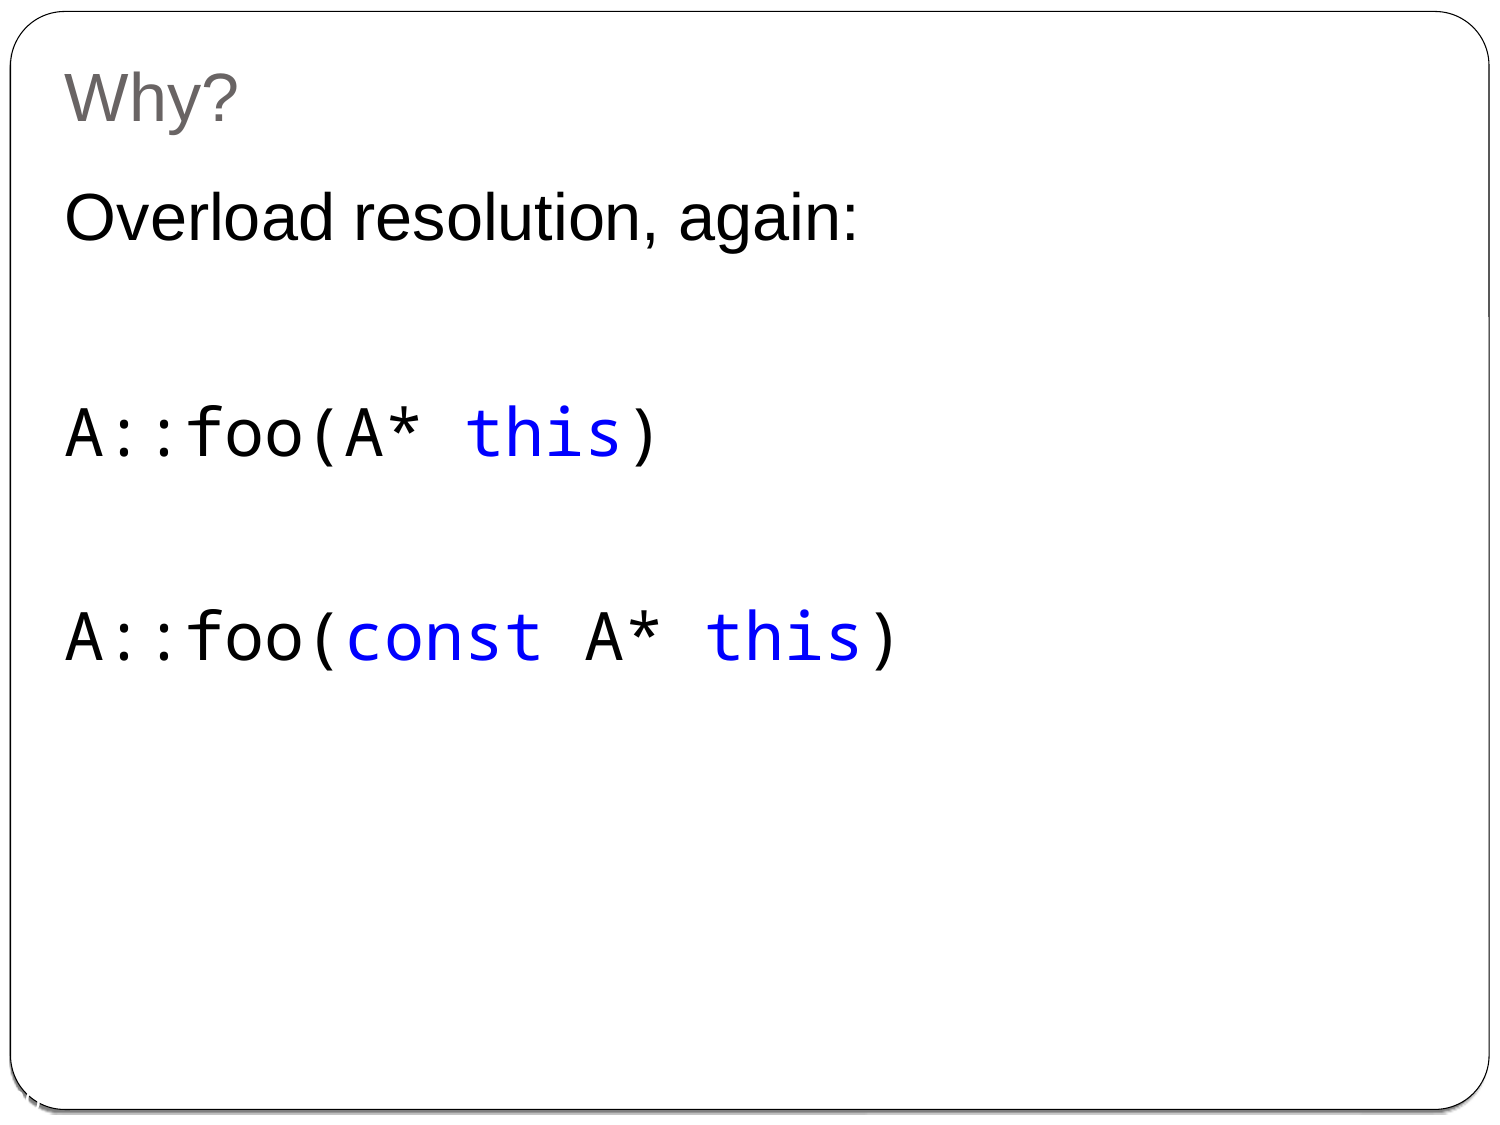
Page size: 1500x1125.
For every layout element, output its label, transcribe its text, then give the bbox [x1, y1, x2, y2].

slide_number <number> [0, 1074, 50, 1125]
title Why? [50, 45, 1450, 149]
list Overload resolution, again: A::foo(A* this) A::foo(const A* this) [50, 149, 1450, 1088]
